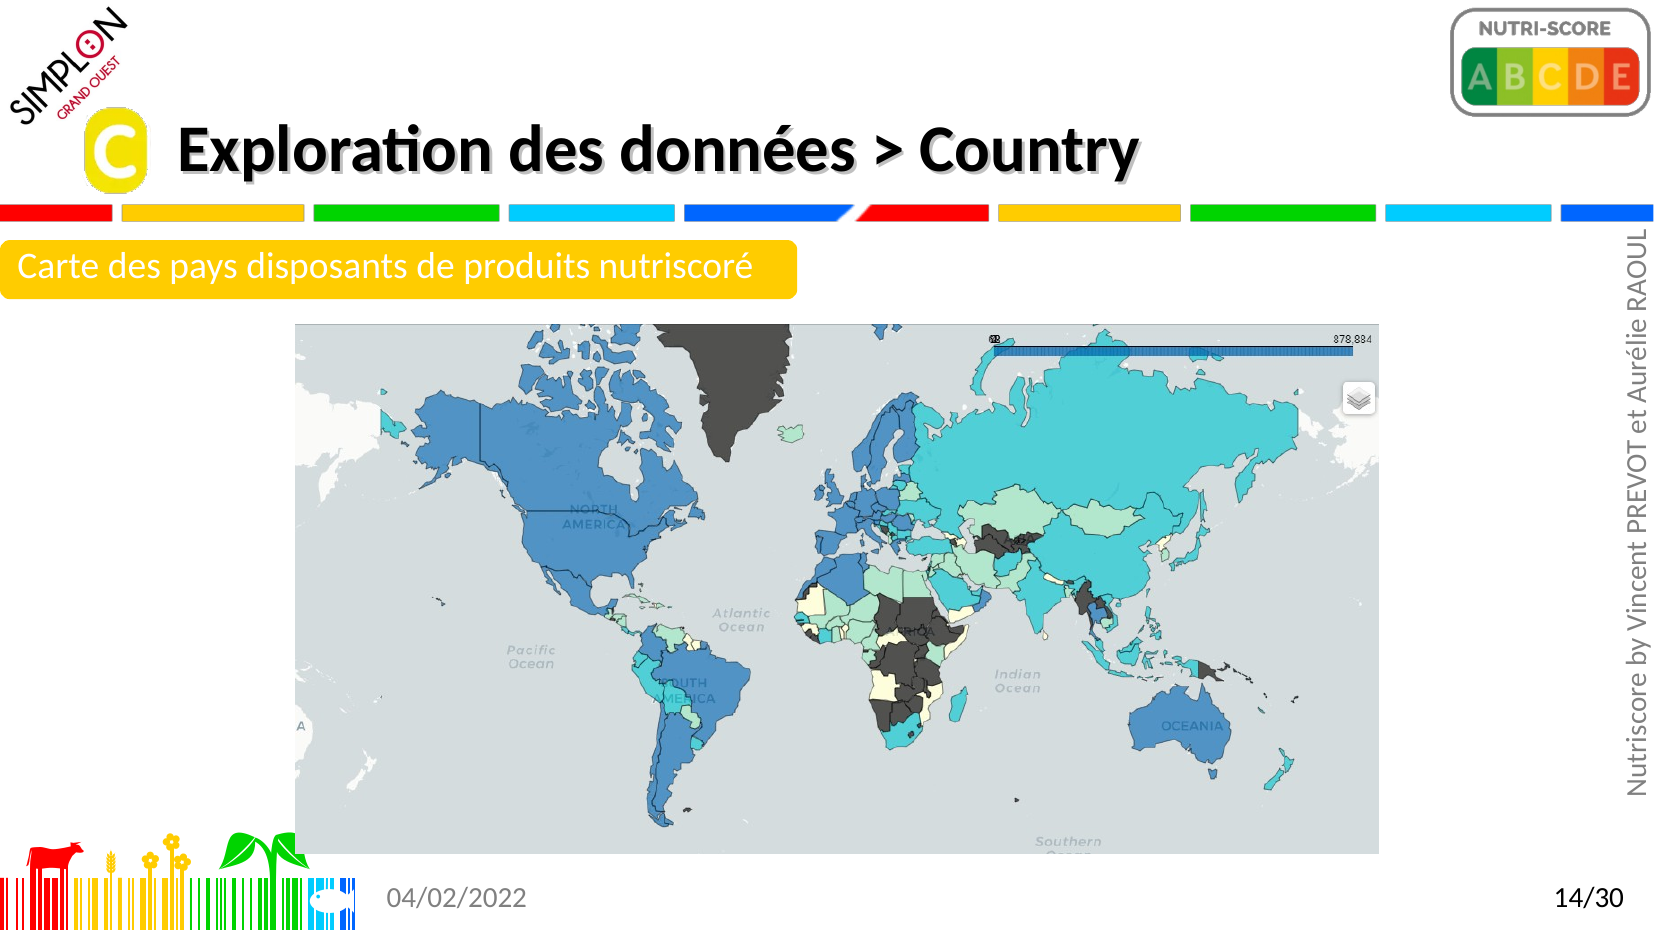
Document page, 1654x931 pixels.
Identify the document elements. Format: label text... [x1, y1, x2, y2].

picture [2, 2, 147, 147]
picture [1448, 4, 1654, 119]
picture [82, 106, 151, 195]
picture [0, 324, 1379, 930]
picture [0, 200, 1654, 225]
title Exploration des données > Country [177, 102, 1607, 207]
text_box Carte des pays disposants de produits nutriscoré [0, 240, 798, 300]
